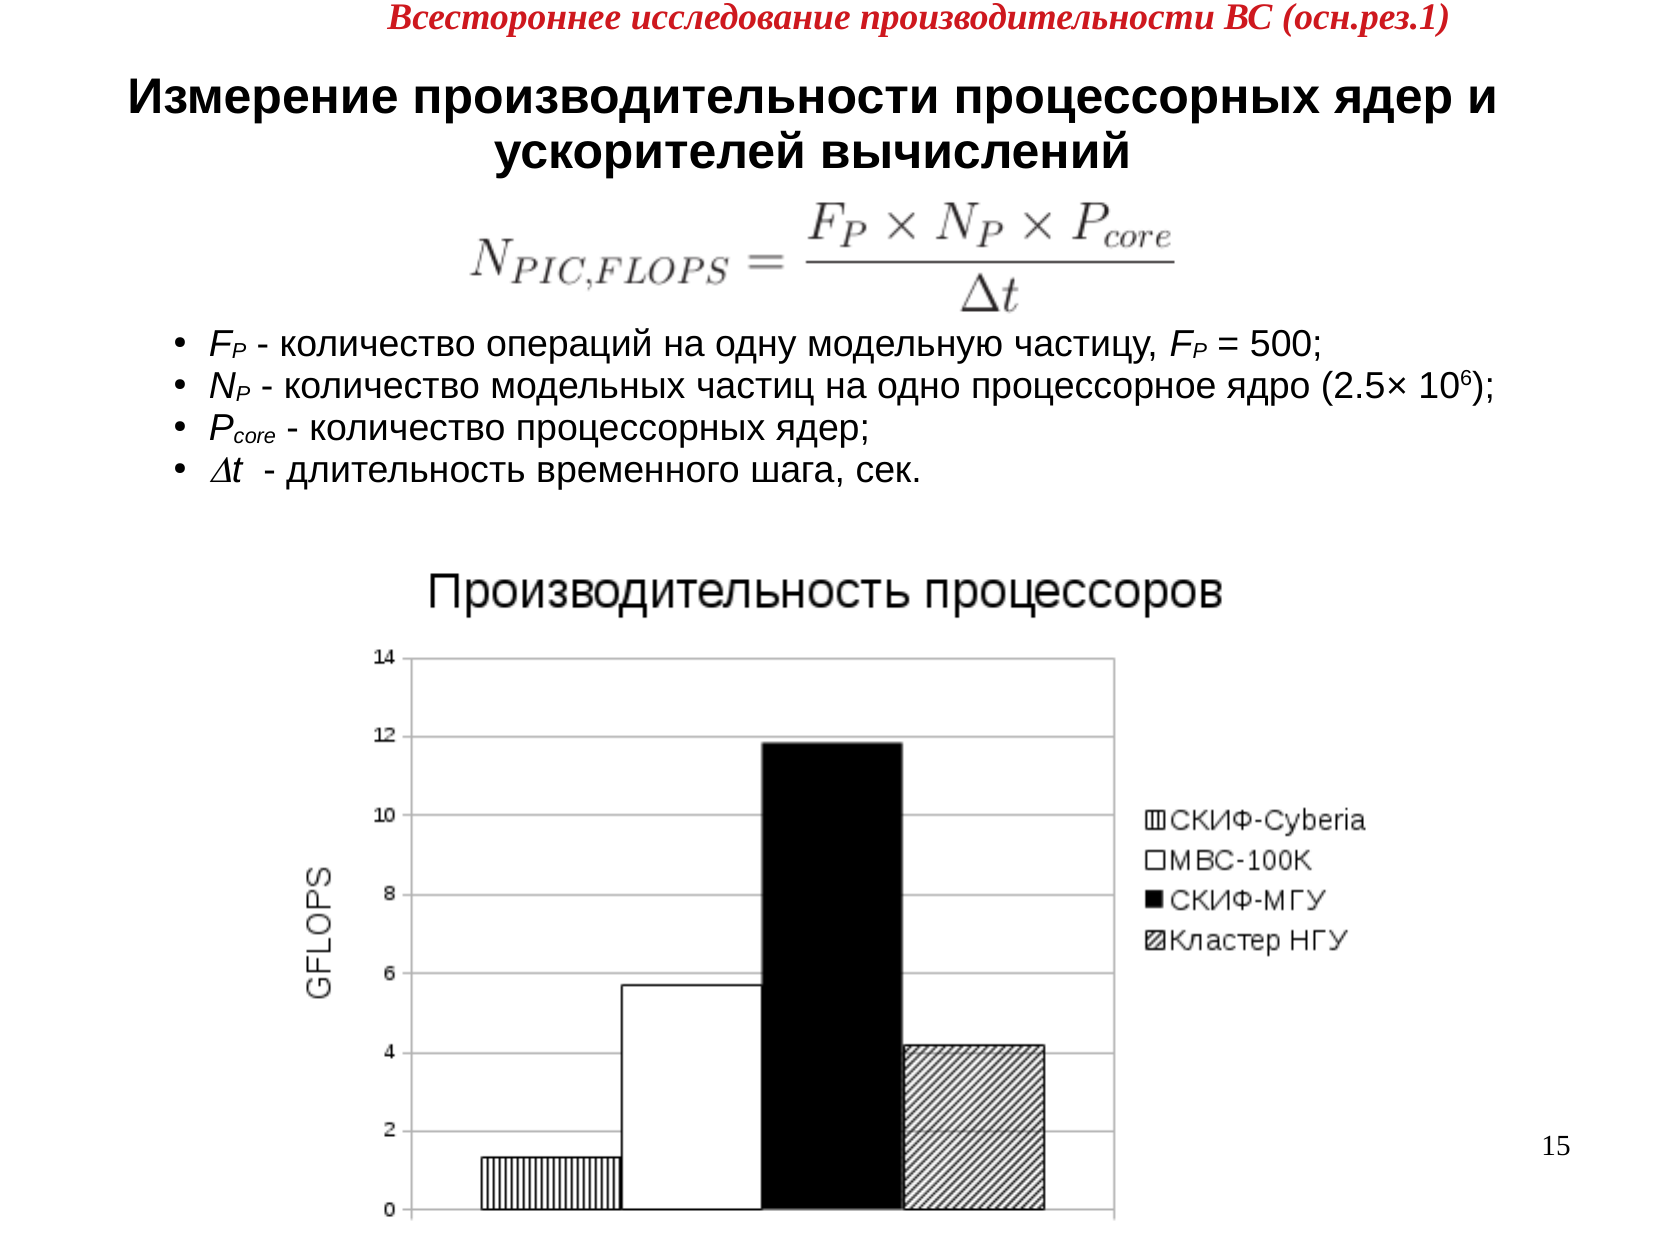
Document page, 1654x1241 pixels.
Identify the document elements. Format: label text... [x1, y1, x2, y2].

picture [438, 228, 1201, 315]
title Измерение производительности процессорных ядер и ускорителей вычислений [0, 20, 1636, 228]
text_box FP - количество операций на одну модельную частицу, FP = 500; NP - количество модельных частиц на одно процессорное ядро (2.5× 106); Pcore - количество процессорных ядер; Dt - длительность временного шага, сек. [158, 315, 1532, 544]
text_box Всестороннее исследование производительности ВС (осн.рез.1) [372, 0, 1501, 87]
picture [265, 524, 1388, 1235]
